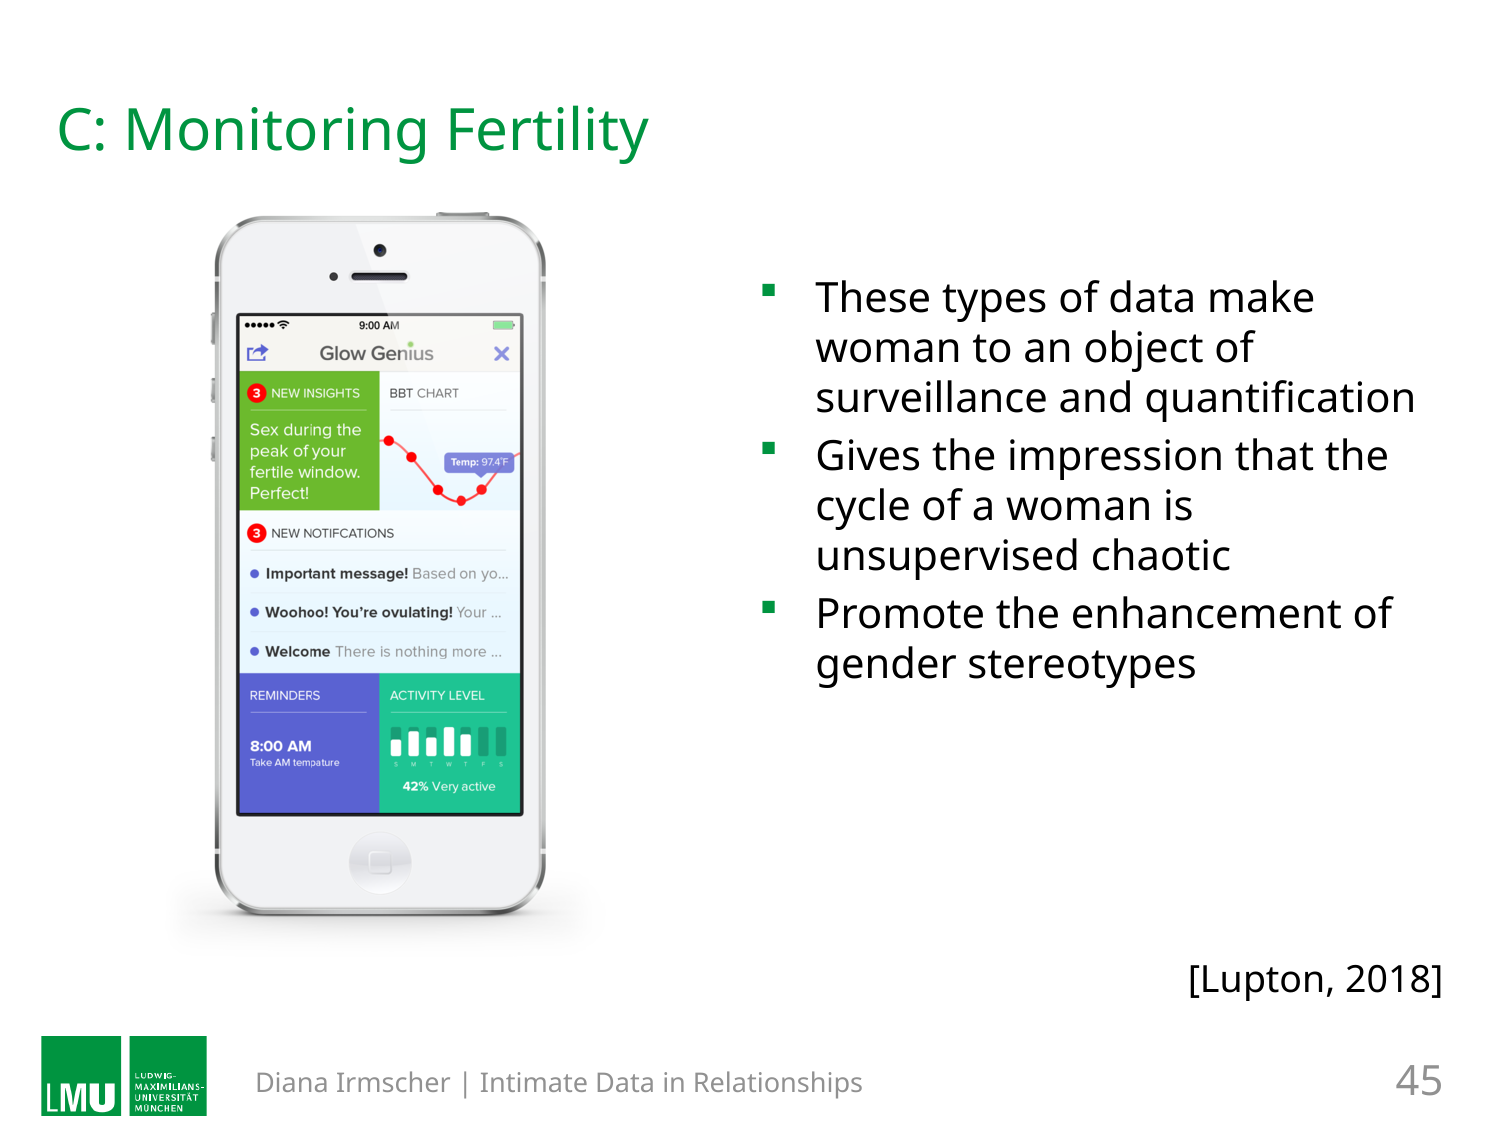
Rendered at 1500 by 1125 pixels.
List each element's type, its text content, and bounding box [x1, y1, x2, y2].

list [Lupton, 2018] [41, 947, 1459, 1007]
title C: Monitoring Fertility [41, 37, 1459, 217]
footer Diana Irmscher | Intimate Data in Relationships [240, 1046, 963, 1117]
slide_number <number> [1014, 1046, 1459, 1117]
list These types of data make woman to an object of surveillance and quantification Gives the impression that the cycle of a woman is unsupervised chaotic Promote the enhancement of gender stereotypes [744, 262, 1453, 1001]
picture [165, 212, 606, 957]
